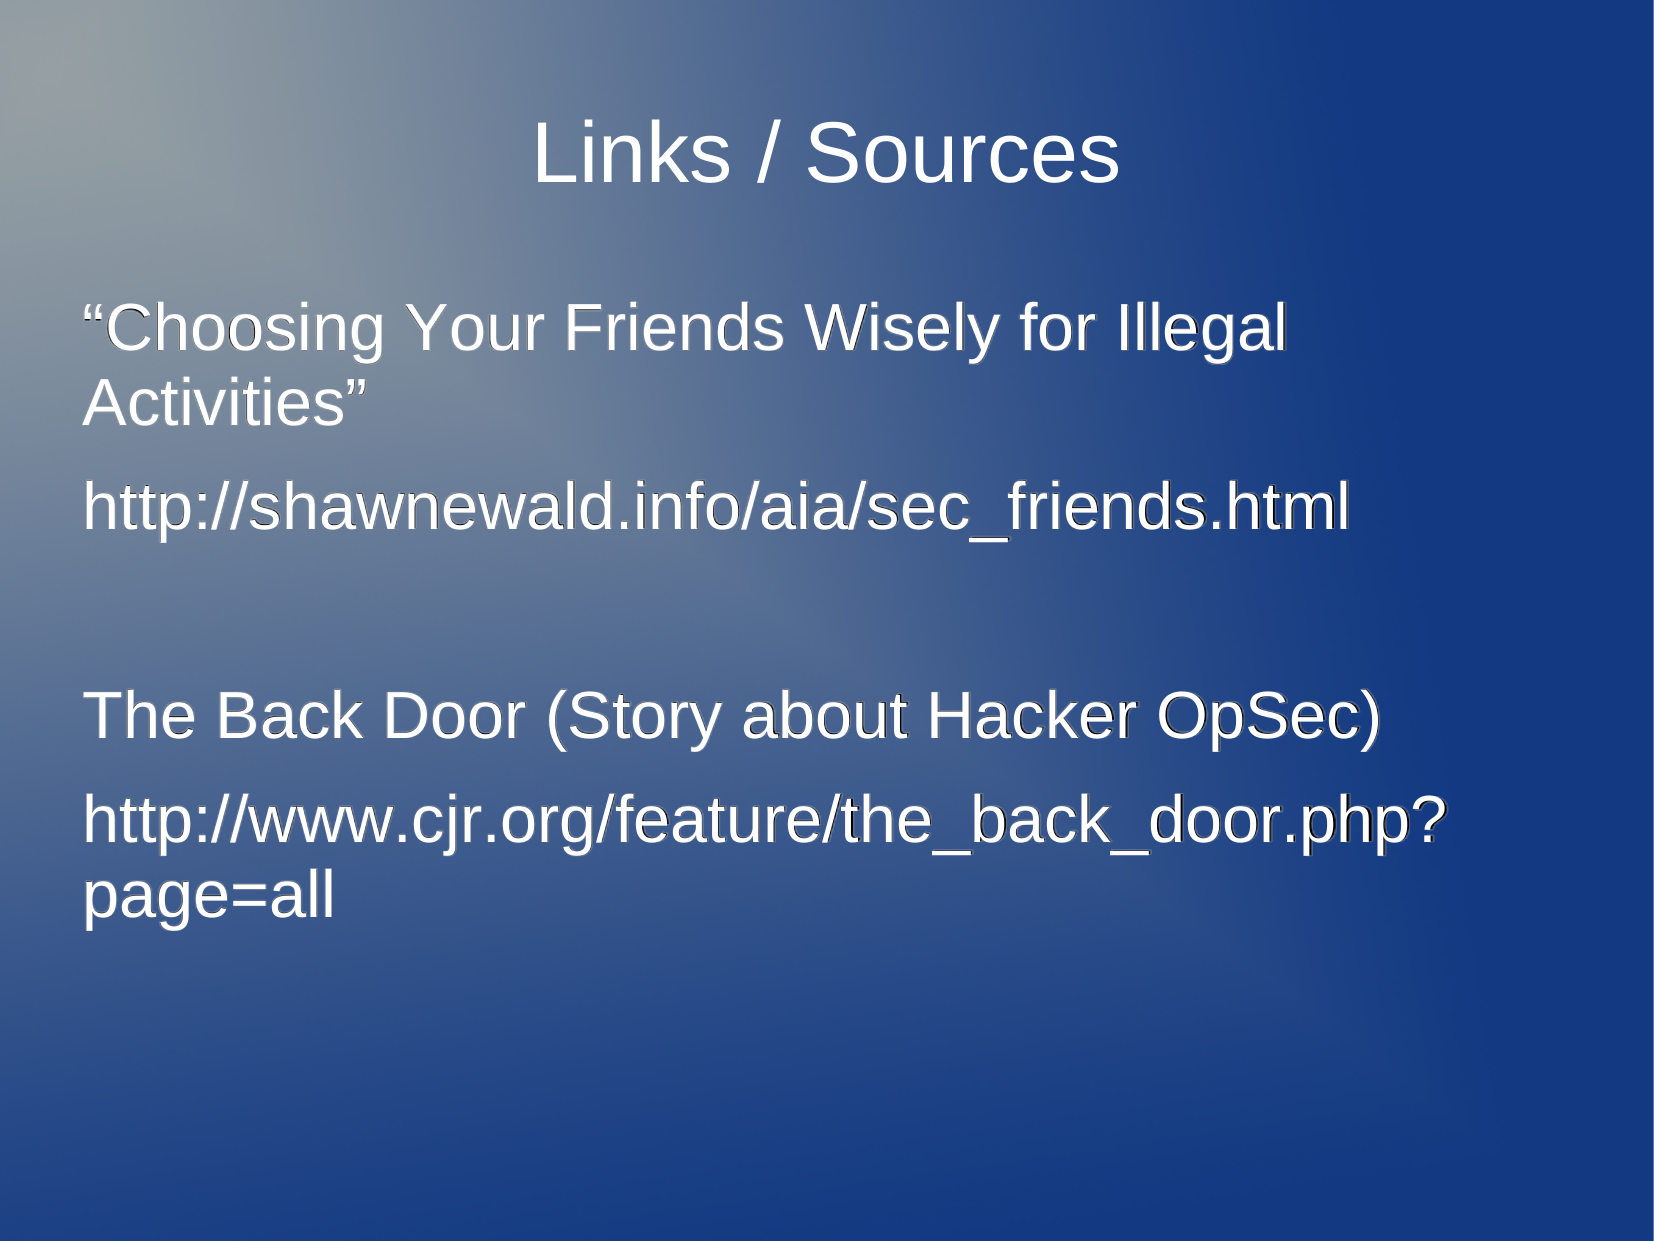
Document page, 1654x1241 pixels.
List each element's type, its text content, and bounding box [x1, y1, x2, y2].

list “Choosing Your Friends Wisely for Illegal Activities” http://shawnewald.info/aia/sec_friends.html The Back Door (Story about Hacker OpSec) http://www.cjr.org/feature/the_back_door.php?page=all [82, 290, 1516, 1140]
title Links / Sources [82, 49, 1571, 257]
picture [0, 0, 1654, 1241]
